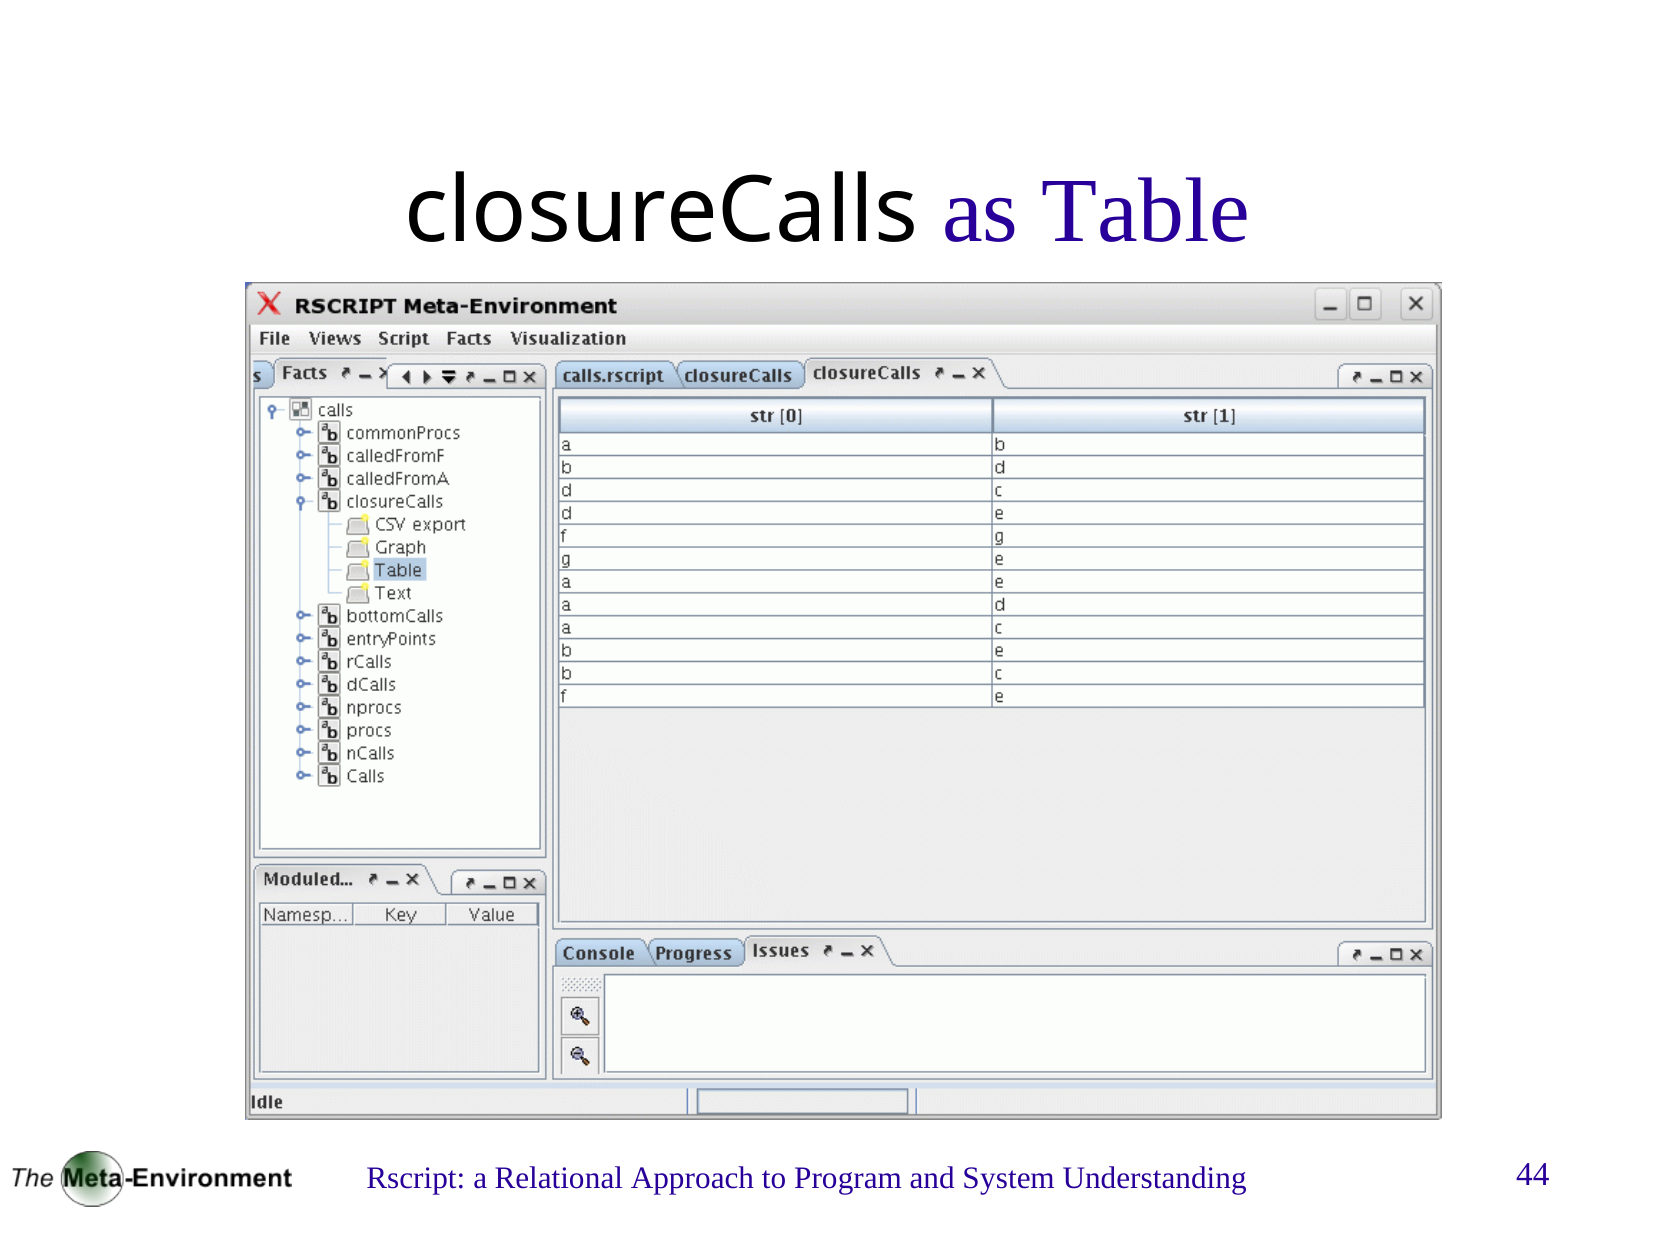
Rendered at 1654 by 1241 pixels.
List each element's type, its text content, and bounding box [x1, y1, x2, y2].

picture [245, 282, 1442, 1120]
picture [12, 1151, 292, 1207]
title closureCalls as Table [121, 102, 1534, 311]
